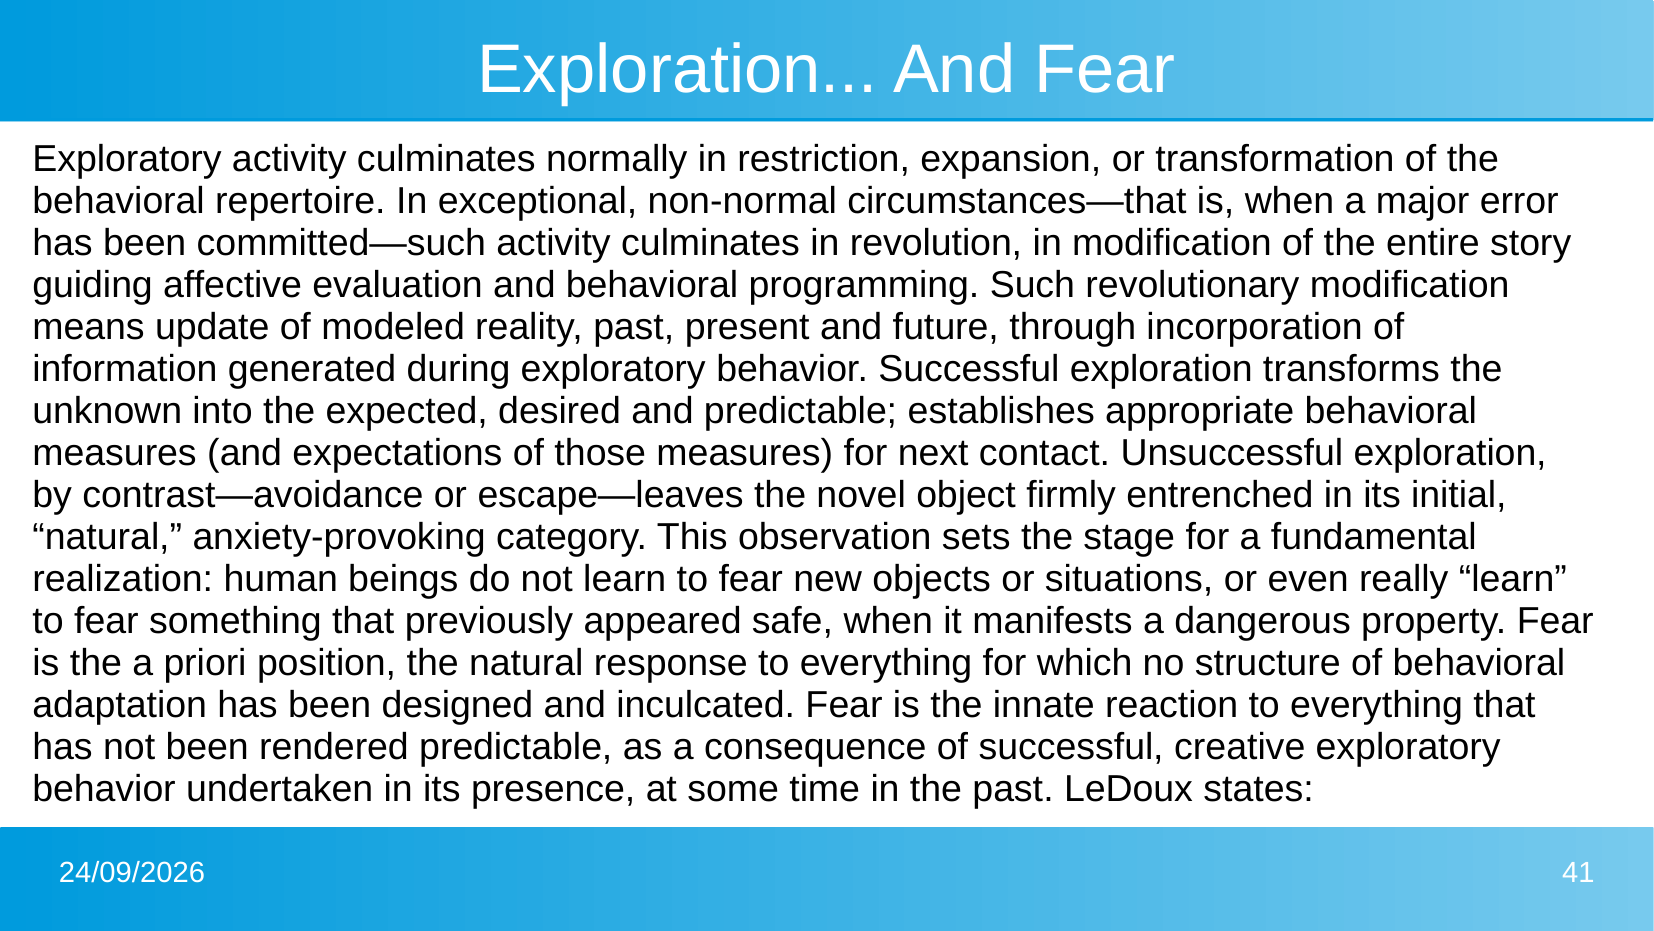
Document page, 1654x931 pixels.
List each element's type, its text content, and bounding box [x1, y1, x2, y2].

text_box Exploratory activity culminates normally in restriction, expansion, or transformation of the behavioral repertoire. In exceptional, non-normal circumstances—that is, when a major error has been committed—such activity culminates in revolution, in modification of the entire story guiding affective evaluation and behavioral programming. Such revolutionary modification means update of modeled reality, past, present and future, through incorporation of information generated during exploratory behavior. Successful exploration transforms the unknown into the expected, desired and predictable; establishes appropriate behavioral measures (and expectations of those measures) for next contact. Unsuccessful exploration, by contrast—avoidance or escape—leaves the novel object firmly entrenched in its initial, “natural,” anxiety-provoking category. This observation sets the stage for a fundamental realization: human beings do not learn to fear new objects or situations, or even really “learn” to fear something that previously appeared safe, when it manifests a dangerous property. Fear is the a priori position, the natural response to everything for which no structure of behavioral adaptation has been designed and inculcated. Fear is the innate reaction to everything that has not been rendered predictable, as a consequence of successful, creative exploratory behavior undertaken in its presence, at some time in the past. LeDoux states: [17, 129, 1613, 817]
title Exploration... And Fear [59, 29, 1595, 108]
